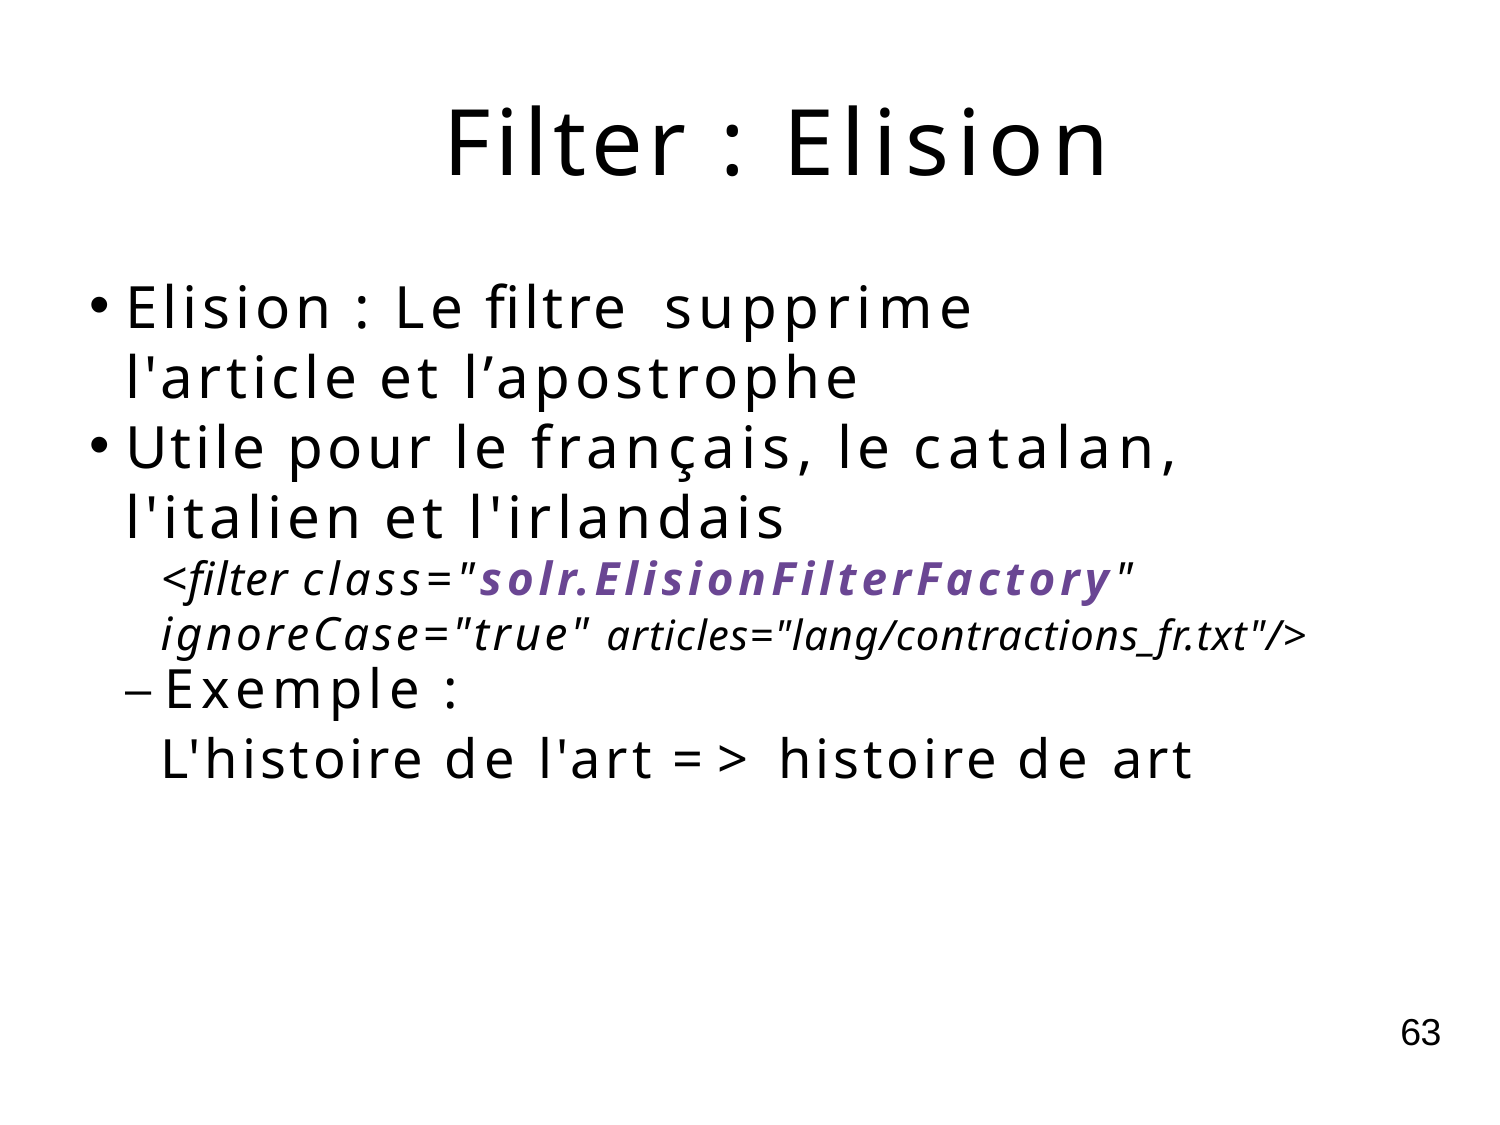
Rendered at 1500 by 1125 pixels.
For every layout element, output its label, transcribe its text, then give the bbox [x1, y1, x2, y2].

text_box Elision : Le filtre supprime l'article et l’apostrophe Utile pour le français, le catalan, l'italien et l'irlandais <filter class="solr.ElisionFilterFactory" ignoreCase="true" articles="lang/contractions_fr.txt"/> – Exemple : L'histoire de l'art => histoire de art [87, 267, 1382, 790]
slide_number 63 [1373, 1009, 1451, 1125]
title Filter : Elision [87, 26, 1413, 272]
